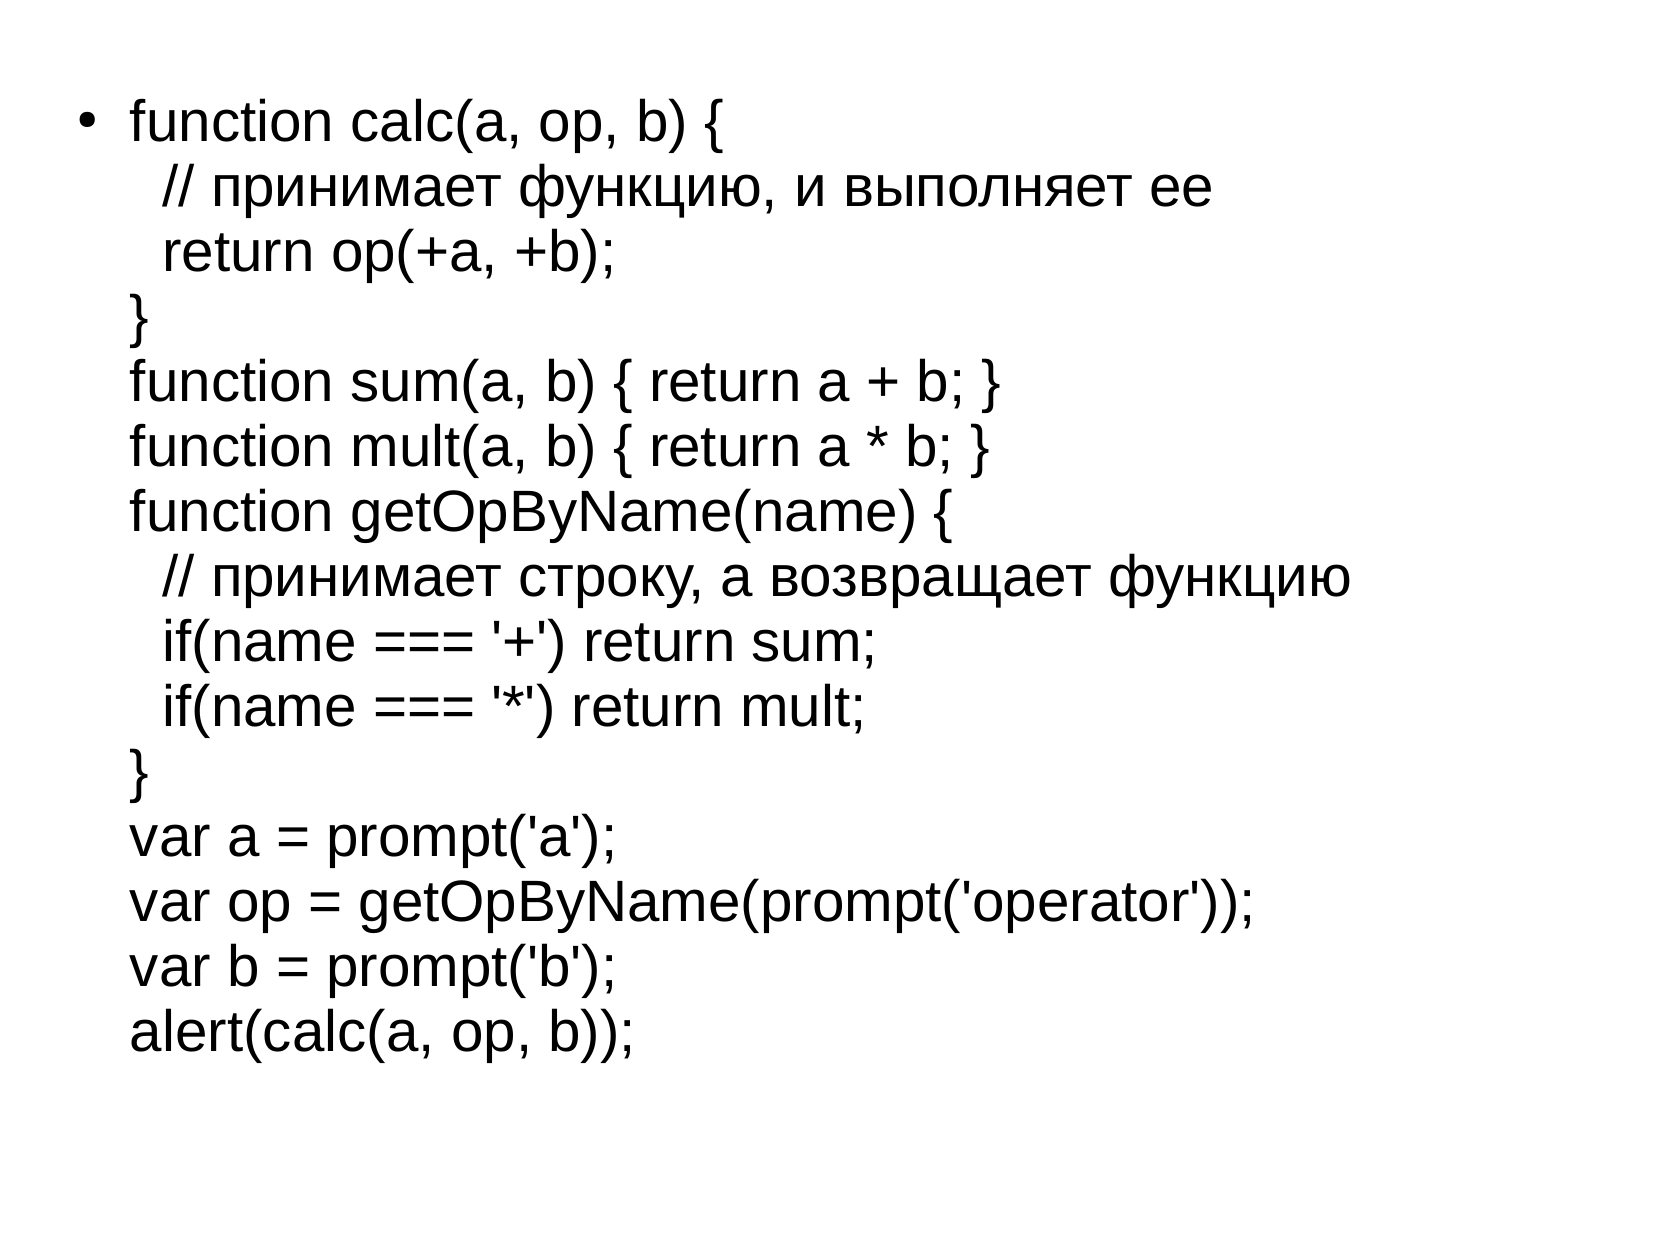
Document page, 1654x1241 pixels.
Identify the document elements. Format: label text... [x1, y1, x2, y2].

list function calc(a, op, b) { // принимает функцию, и выполняет ее return op(+a, +b); } function sum(a, b) { return a + b; } function mult(a, b) { return a * b; } function getOpByName(name) { // принимает строку, а возвращает функцию if(name === '+') return sum; if(name === '*') return mult; } var a = prompt('a'); var op = getOpByName(prompt('operator')); var b = prompt('b'); alert(calc(a, op, b)); [59, 88, 1548, 1139]
